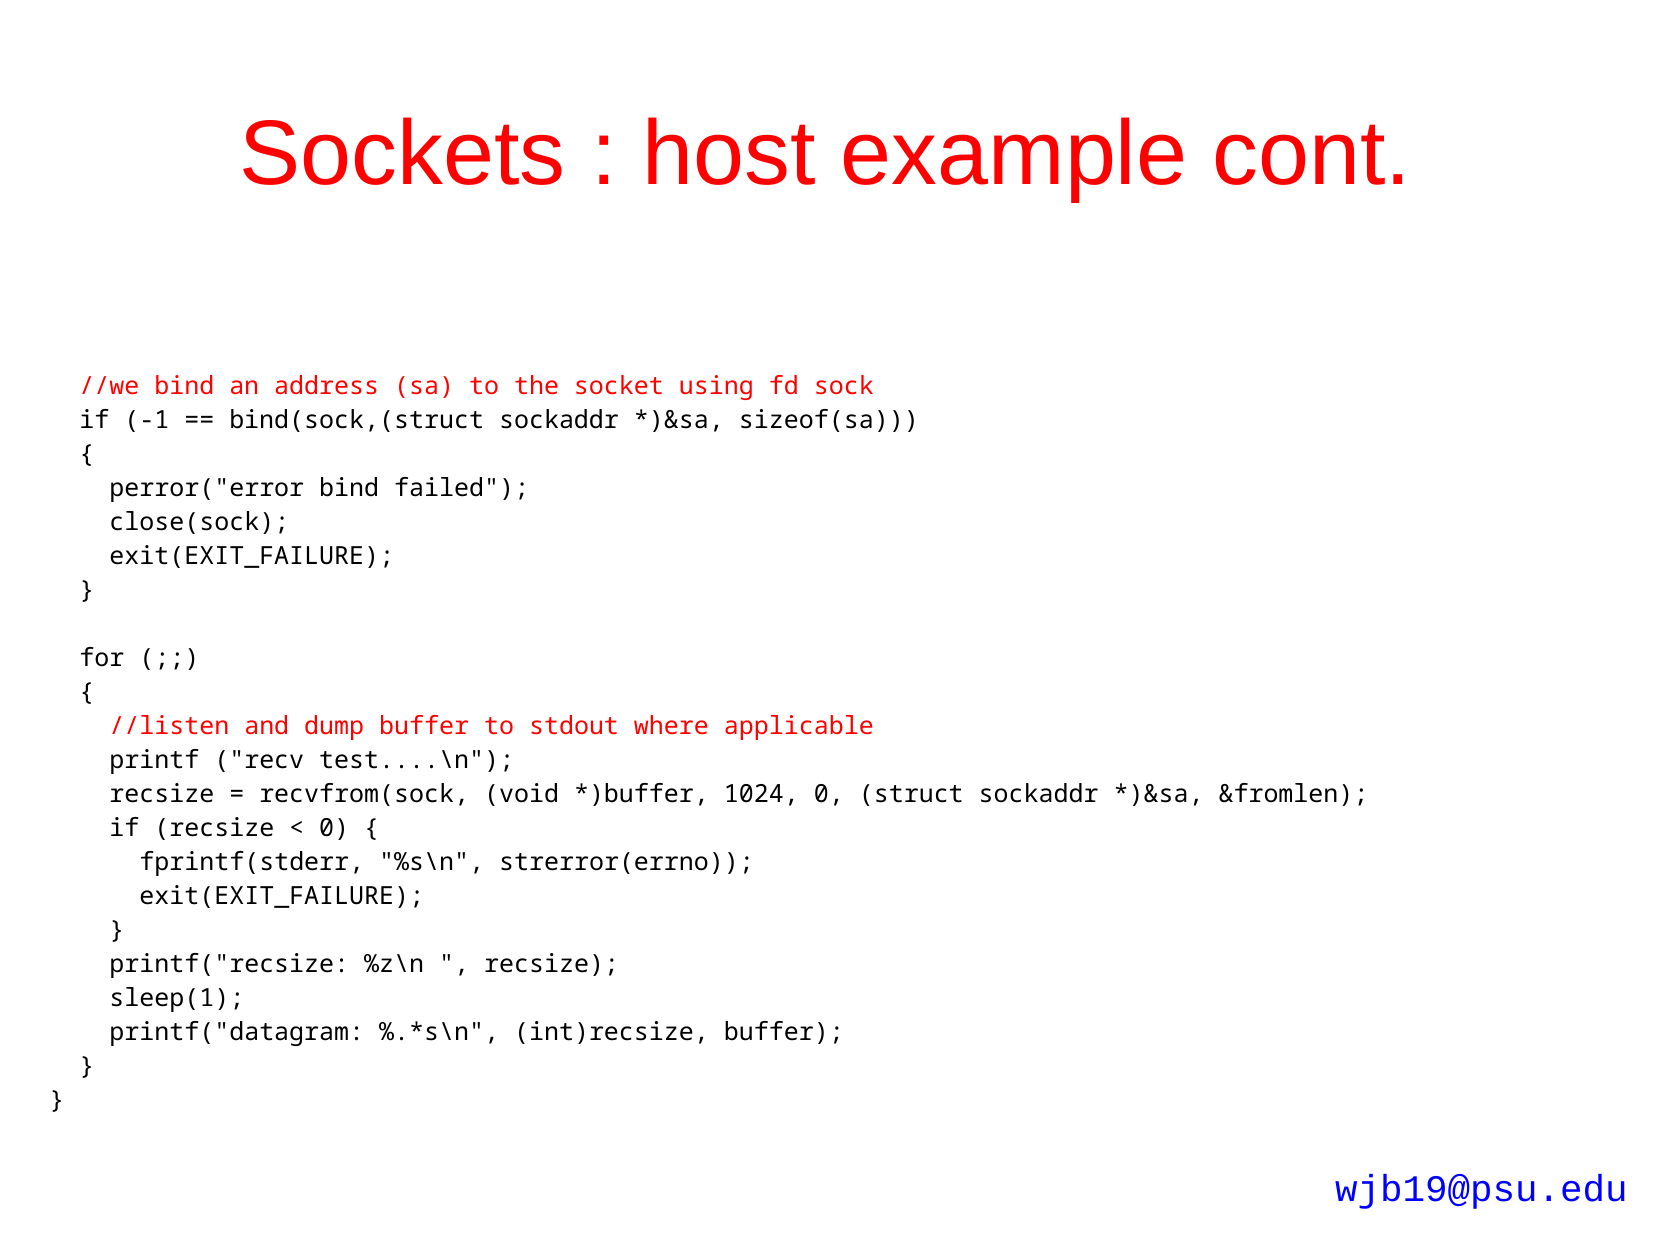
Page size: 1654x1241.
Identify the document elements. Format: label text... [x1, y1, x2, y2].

title Sockets : host example cont. [82, 49, 1571, 257]
subtitle //we bind an address (sa) to the socket using fd sock if (-1 == bind(sock,(struct sockaddr *)&sa, sizeof(sa))) { perror("error bind failed"); close(sock); exit(EXIT_FAILURE); } for (;;) { //listen and dump buffer to stdout where applicable printf ("recv test....\n"); recsize = recvfrom(sock, (void *)buffer, 1024, 0, (struct sockaddr *)&sa, &fromlen); if (recsize < 0) { fprintf(stderr, "%s\n", strerror(errno)); exit(EXIT_FAILURE); } printf("recsize: %z\n ", recsize); sleep(1); printf("datagram: %.*s\n", (int)recsize, buffer); } } [49, 333, 1538, 1152]
text_box wjb19@psu.edu [1320, 1162, 1643, 1220]
